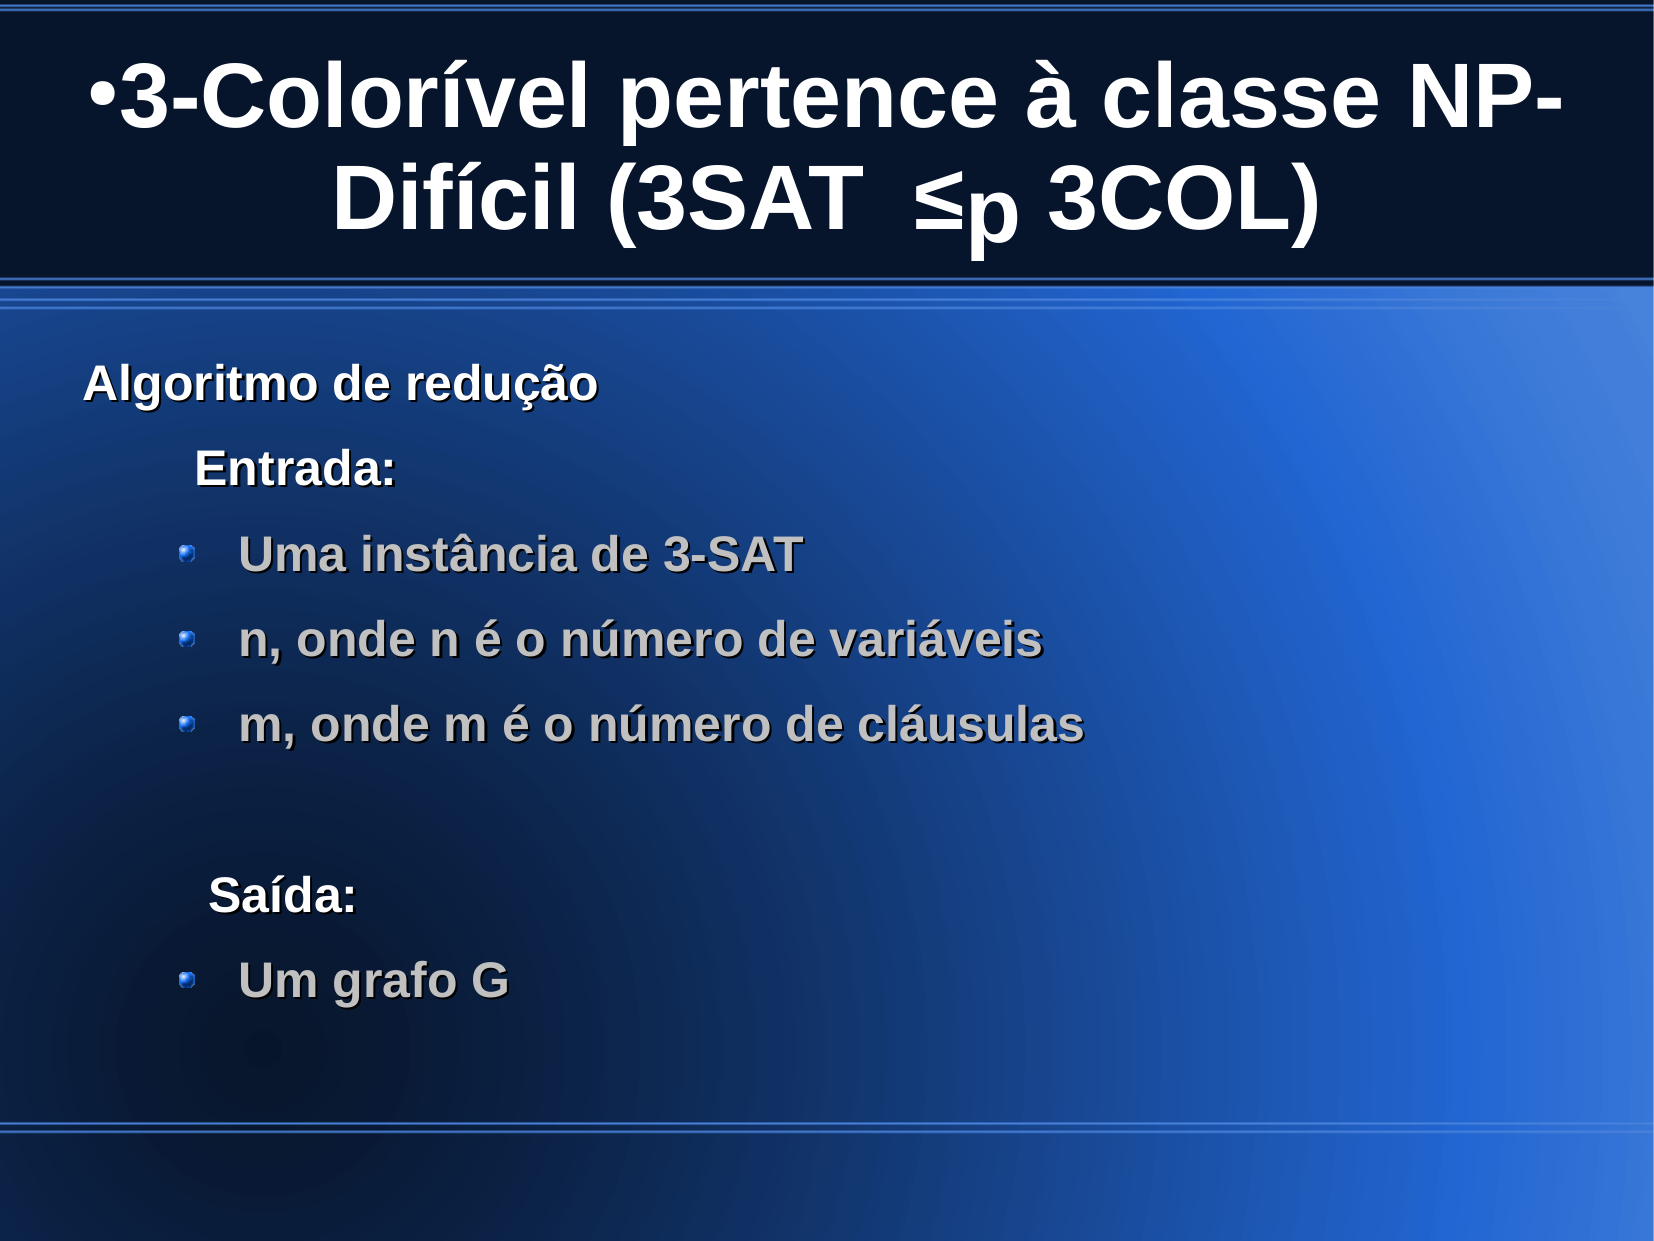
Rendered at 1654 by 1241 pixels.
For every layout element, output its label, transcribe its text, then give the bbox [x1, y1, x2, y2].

title 3-Colorível pertence à classe NP-Difícil (3SAT ≤p 3COL) [82, 44, 1571, 262]
picture [0, 0, 1654, 1241]
list Algoritmo de redução Entrada: Uma instância de 3-SAT n, onde n é o número de variáveis m, onde m é o número de cláusulas Saída: Um grafo G [82, 355, 1571, 1241]
